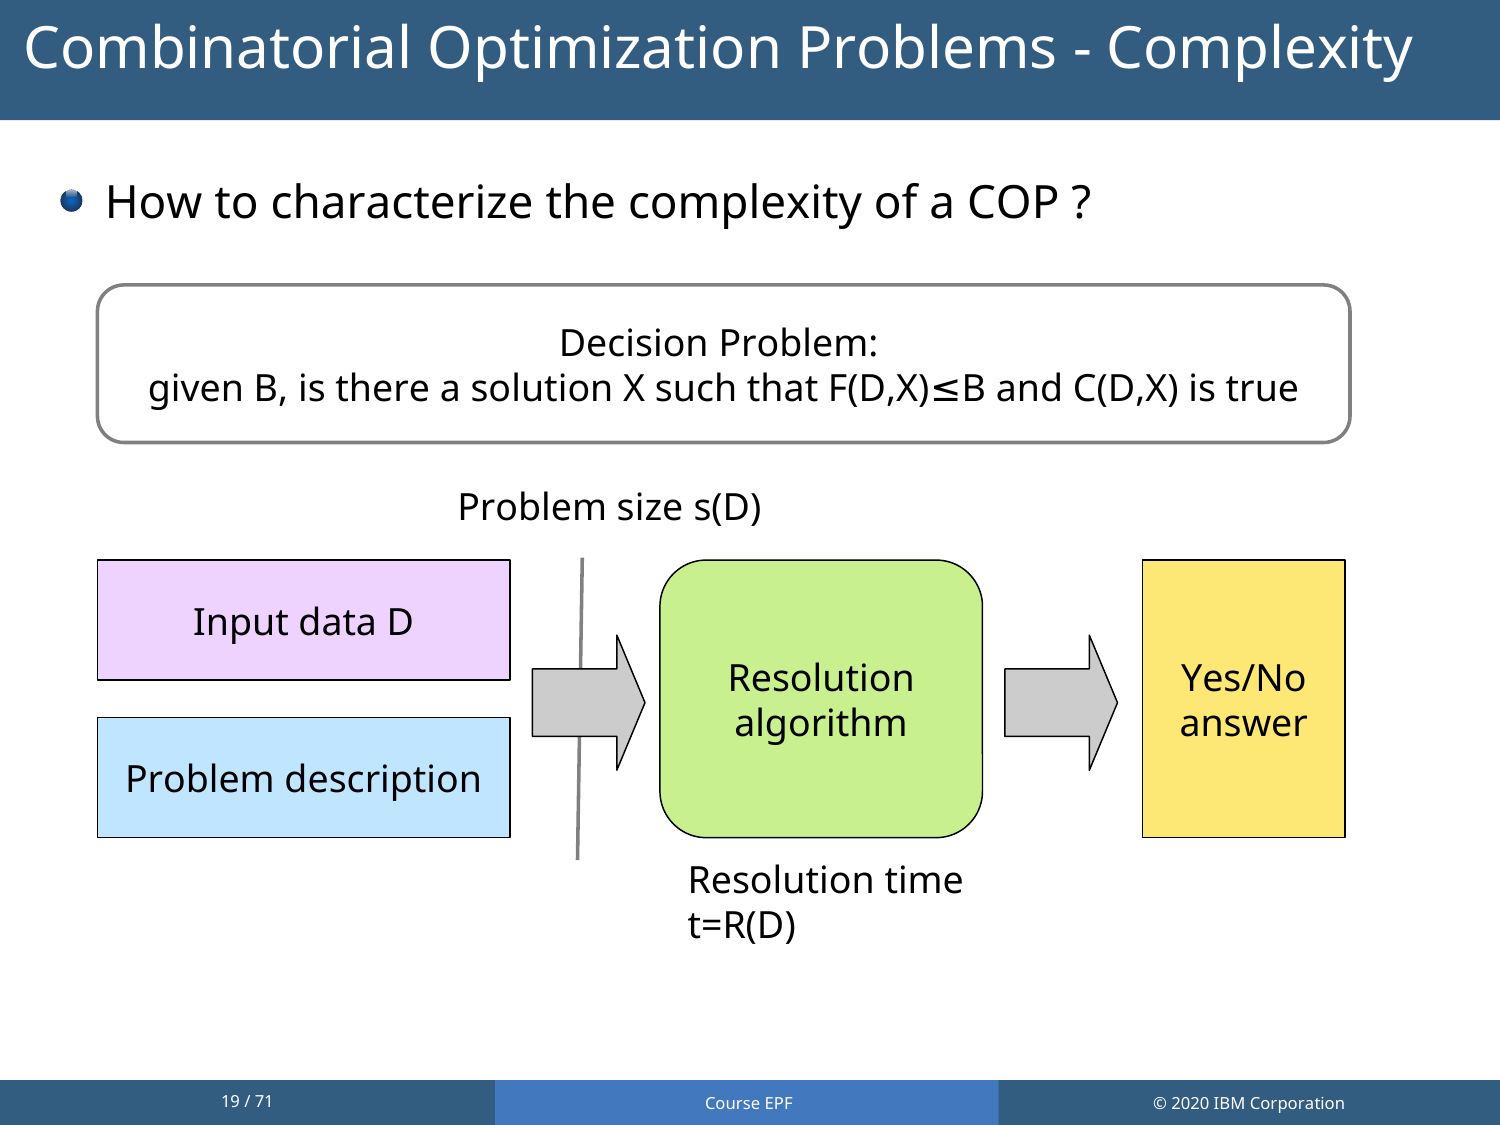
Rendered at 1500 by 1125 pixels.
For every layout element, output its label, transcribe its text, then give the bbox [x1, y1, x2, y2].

text_box [532, 635, 646, 771]
text_box Problem description [97, 717, 510, 838]
text_box Yes/No answer [1142, 560, 1346, 838]
title Combinatorial Optimization Problems - Complexity [0, 0, 1500, 121]
text_box Resolution time t=R(D) [672, 848, 970, 954]
text_box [1004, 635, 1118, 771]
text_box Problem size s(D) [442, 476, 792, 536]
text_box Resolution algorithm [659, 560, 983, 838]
list How to characterize the complexity of a COP ? [45, 165, 1441, 278]
text_box Input data D [97, 560, 510, 681]
text_box Decision Problem: given B, is there a solution X such that F(D,X)≤B and C(D,X) is true [97, 284, 1351, 443]
